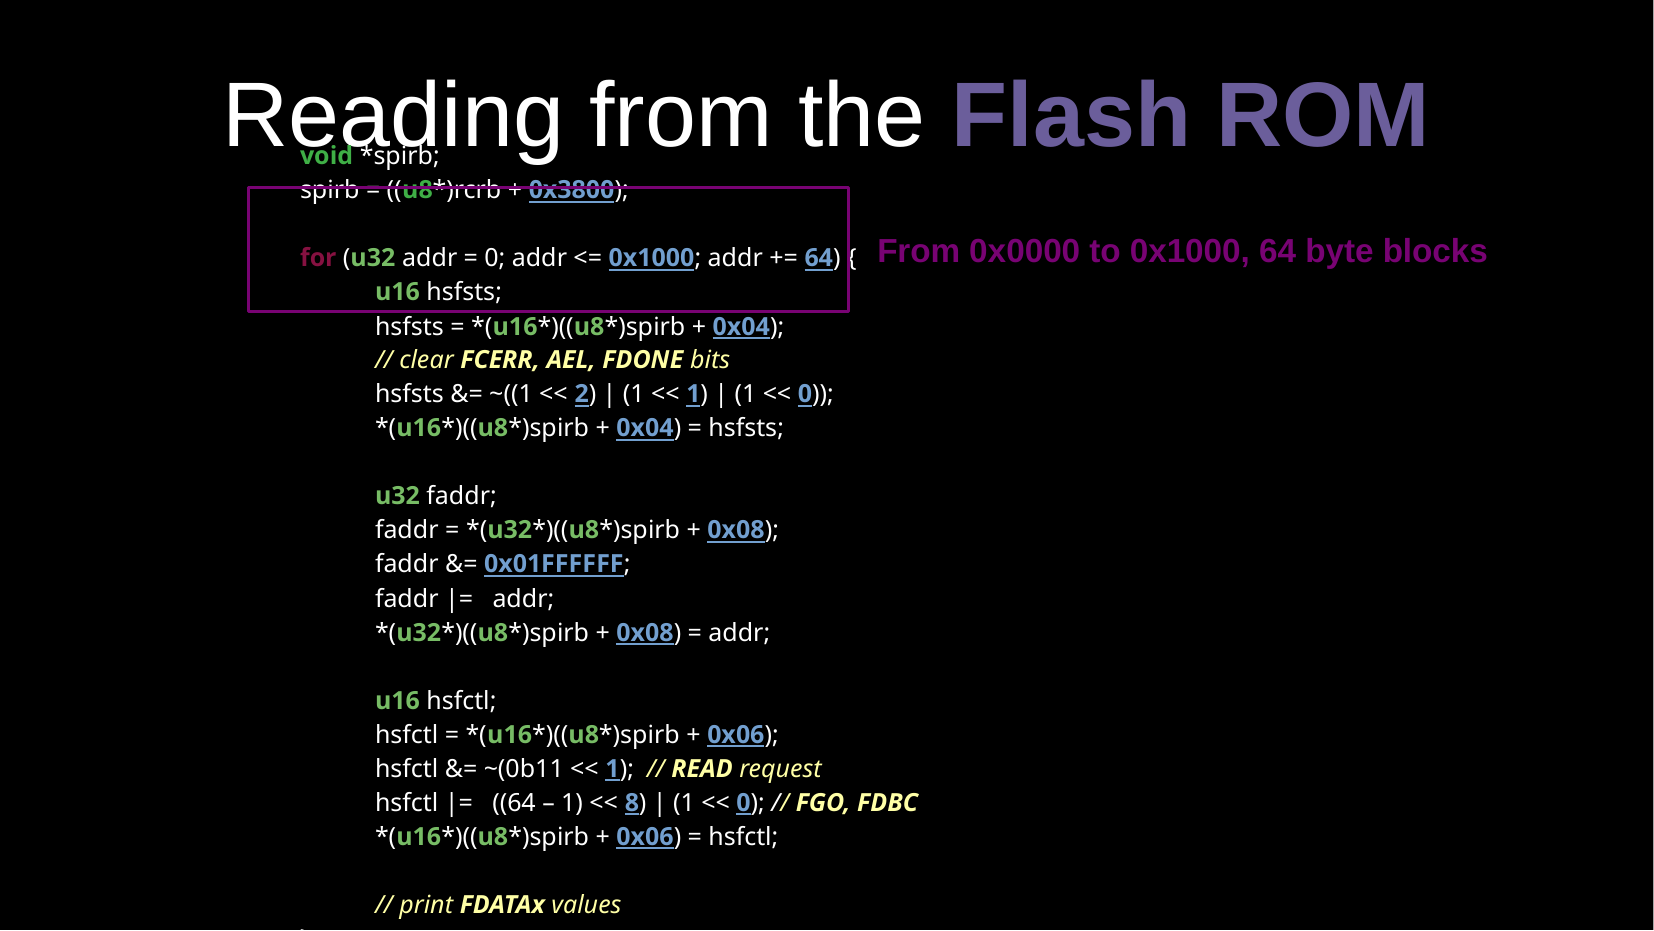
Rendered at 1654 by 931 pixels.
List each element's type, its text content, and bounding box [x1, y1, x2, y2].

text_box From 0x0000 to 0x1000, 64 byte blocks [862, 225, 1538, 314]
text_box void *spirb; spirb = ((u8*)rcrb + 0x3800); for (u32 addr = 0; addr <= 0x1000; addr += 64) { u16 hsfsts; hsfsts = *(u16*)((u8*)spirb + 0x04); // clear FCERR, AEL, FDONE bits hsfsts &= ~((1 << 2) | (1 << 1) | (1 << 0)); *(u16*)((u8*)spirb + 0x04) = hsfsts; u32 faddr; faddr = *(u32*)((u8*)spirb + 0x08); faddr &= 0x01FFFFFF; faddr |= addr; *(u32*)((u8*)spirb + 0x08) = addr; u16 hsfctl; hsfctl = *(u16*)((u8*)spirb + 0x06); hsfctl &= ~(0b11 << 1); // READ request hsfctl |= ((64 – 1) << 8) | (1 << 0); // FGO, FDBC *(u16*)((u8*)spirb + 0x06) = hsfctl; // print FDATAx values } [300, 186, 1501, 907]
title Reading from the Flash ROM [82, 37, 1571, 193]
text_box void *spirb; spirb = ((u8*)rcrb + 0x3800); for (u32 addr = 0; addr <= 0x1000; addr += 64) { u16 hsfsts; hsfsts = *(u16*)((u8*)spirb + 0x04); // clear FCERR, AEL, FDONE bits hsfsts &= ~((1 << 2) | (1 << 1) | (1 << 0)); *(u16*)((u8*)spirb + 0x04) = hsfsts; u32 faddr; faddr = *(u32*)((u8*)spirb + 0x08); faddr &= 0x01FFFFFF; faddr |= addr; *(u32*)((u8*)spirb + 0x08) = addr; u16 hsfctl; hsfctl = *(u16*)((u8*)spirb + 0x06); hsfctl &= ~(0b11 << 1); // READ request hsfctl |= ((64 – 1) << 8) | (1 << 0); // FGO, FDBC *(u16*)((u8*)spirb + 0x06) = hsfctl; // print FDATAx values } [300, 189, 847, 310]
